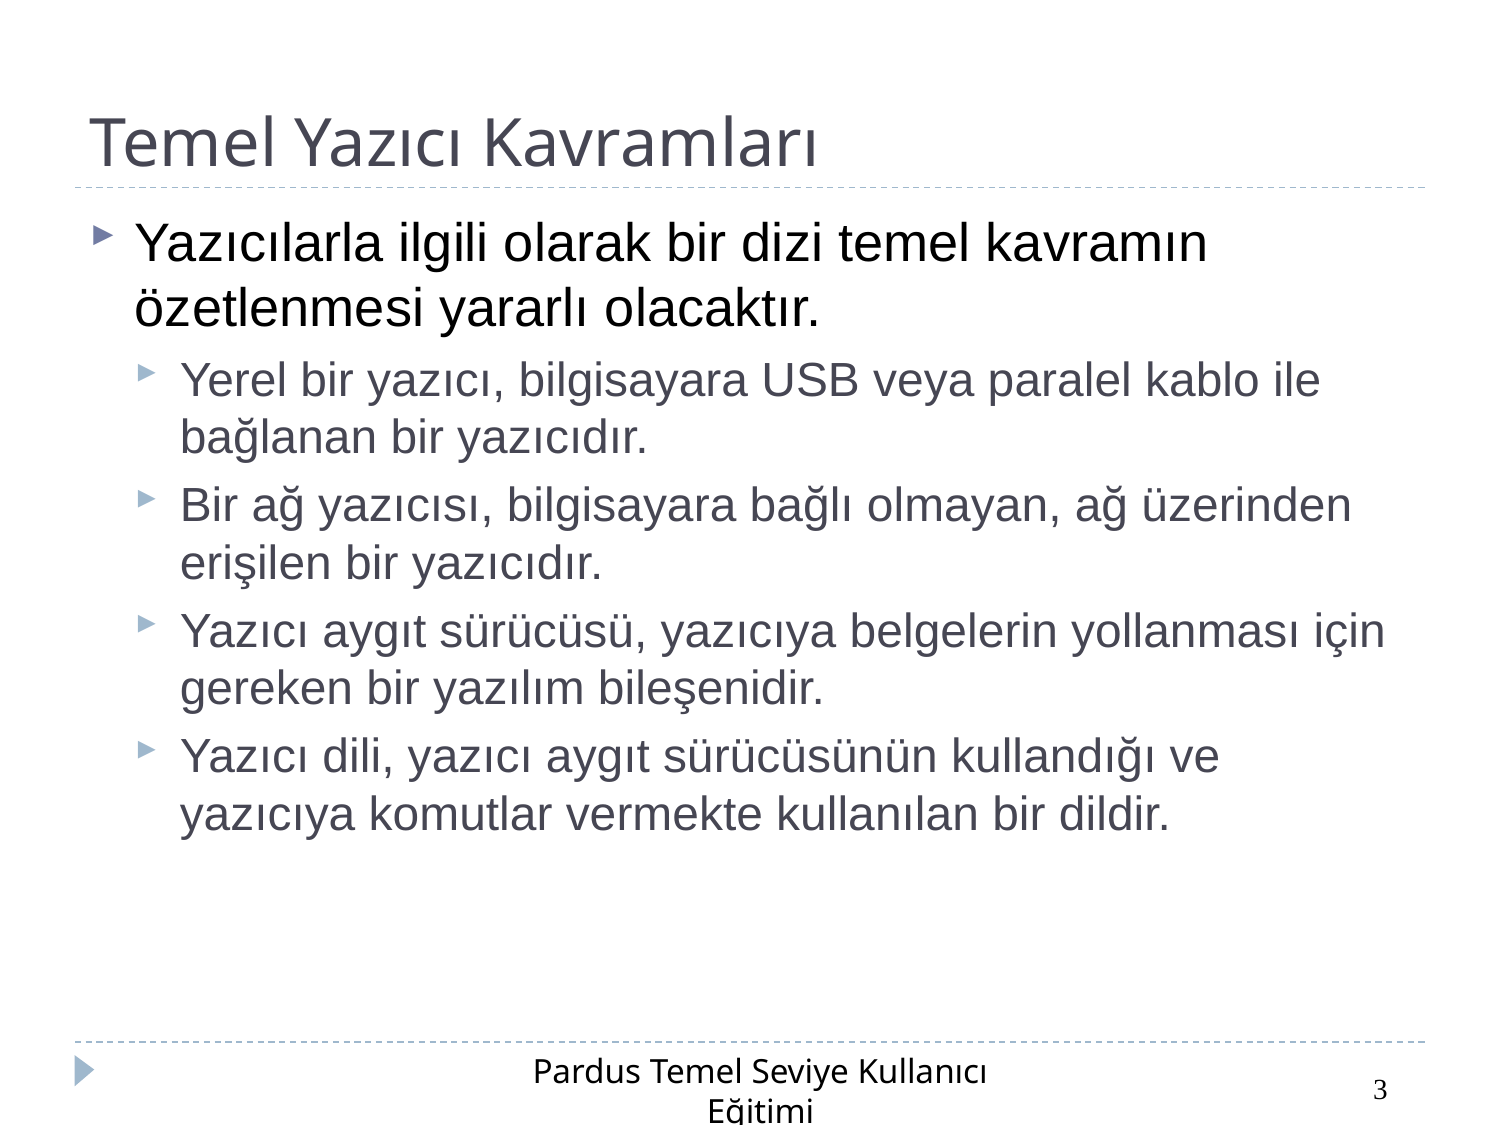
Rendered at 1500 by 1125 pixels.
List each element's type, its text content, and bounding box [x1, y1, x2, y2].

list Yazıcılarla ilgili olarak bir dizi temel kavramın özetlenmesi yararlı olacaktır. Yerel bir yazıcı, bilgisayara USB veya paralel kablo ile bağlanan bir yazıcıdır. Bir ağ yazıcısı, bilgisayara bağlı olmayan, ağ üzerinden erişilen bir yazıcıdır. Yazıcı aygıt sürücüsü, yazıcıya belgelerin yollanması için gereken bir yazılım bileşenidir. Yazıcı dili, yazıcı aygıt sürücüsünün kullandığı ve yazıcıya komutlar vermekte kullanılan bir dildir. [75, 200, 1425, 1010]
title Temel Yazıcı Kavramları [75, 24, 1425, 188]
